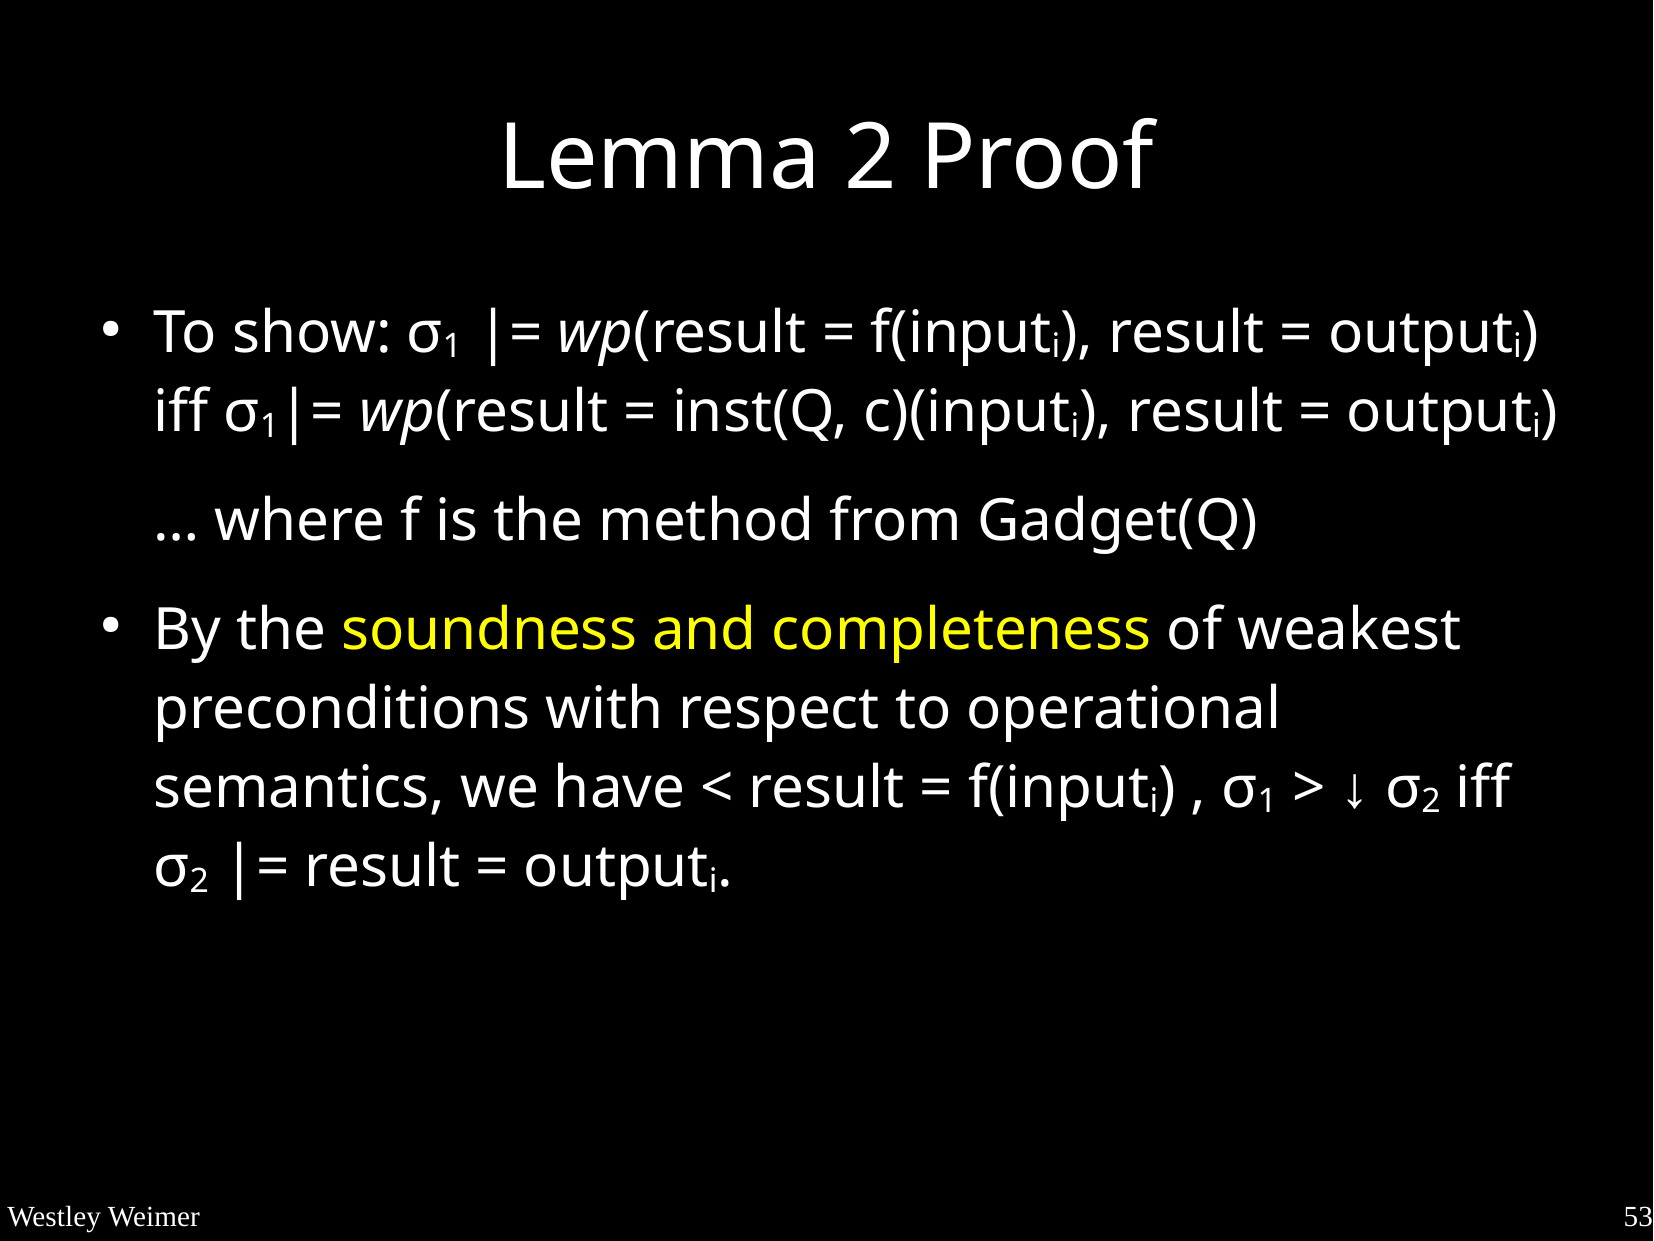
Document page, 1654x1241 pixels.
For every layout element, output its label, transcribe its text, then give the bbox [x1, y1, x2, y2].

title Lemma 2 Proof [82, 49, 1571, 257]
list To show: σ1 |= wp(result = f(inputi), result = outputi) iff σ1|= wp(result = inst(Q, c)(inputi), result = outputi) … where f is the method from Gadget(Q) By the soundness and completeness of weakest preconditions with respect to operational semantics, we have < result = f(inputi) , σ1 > ↓ σ2 iff σ2 |= result = outputi. [82, 290, 1571, 1109]
